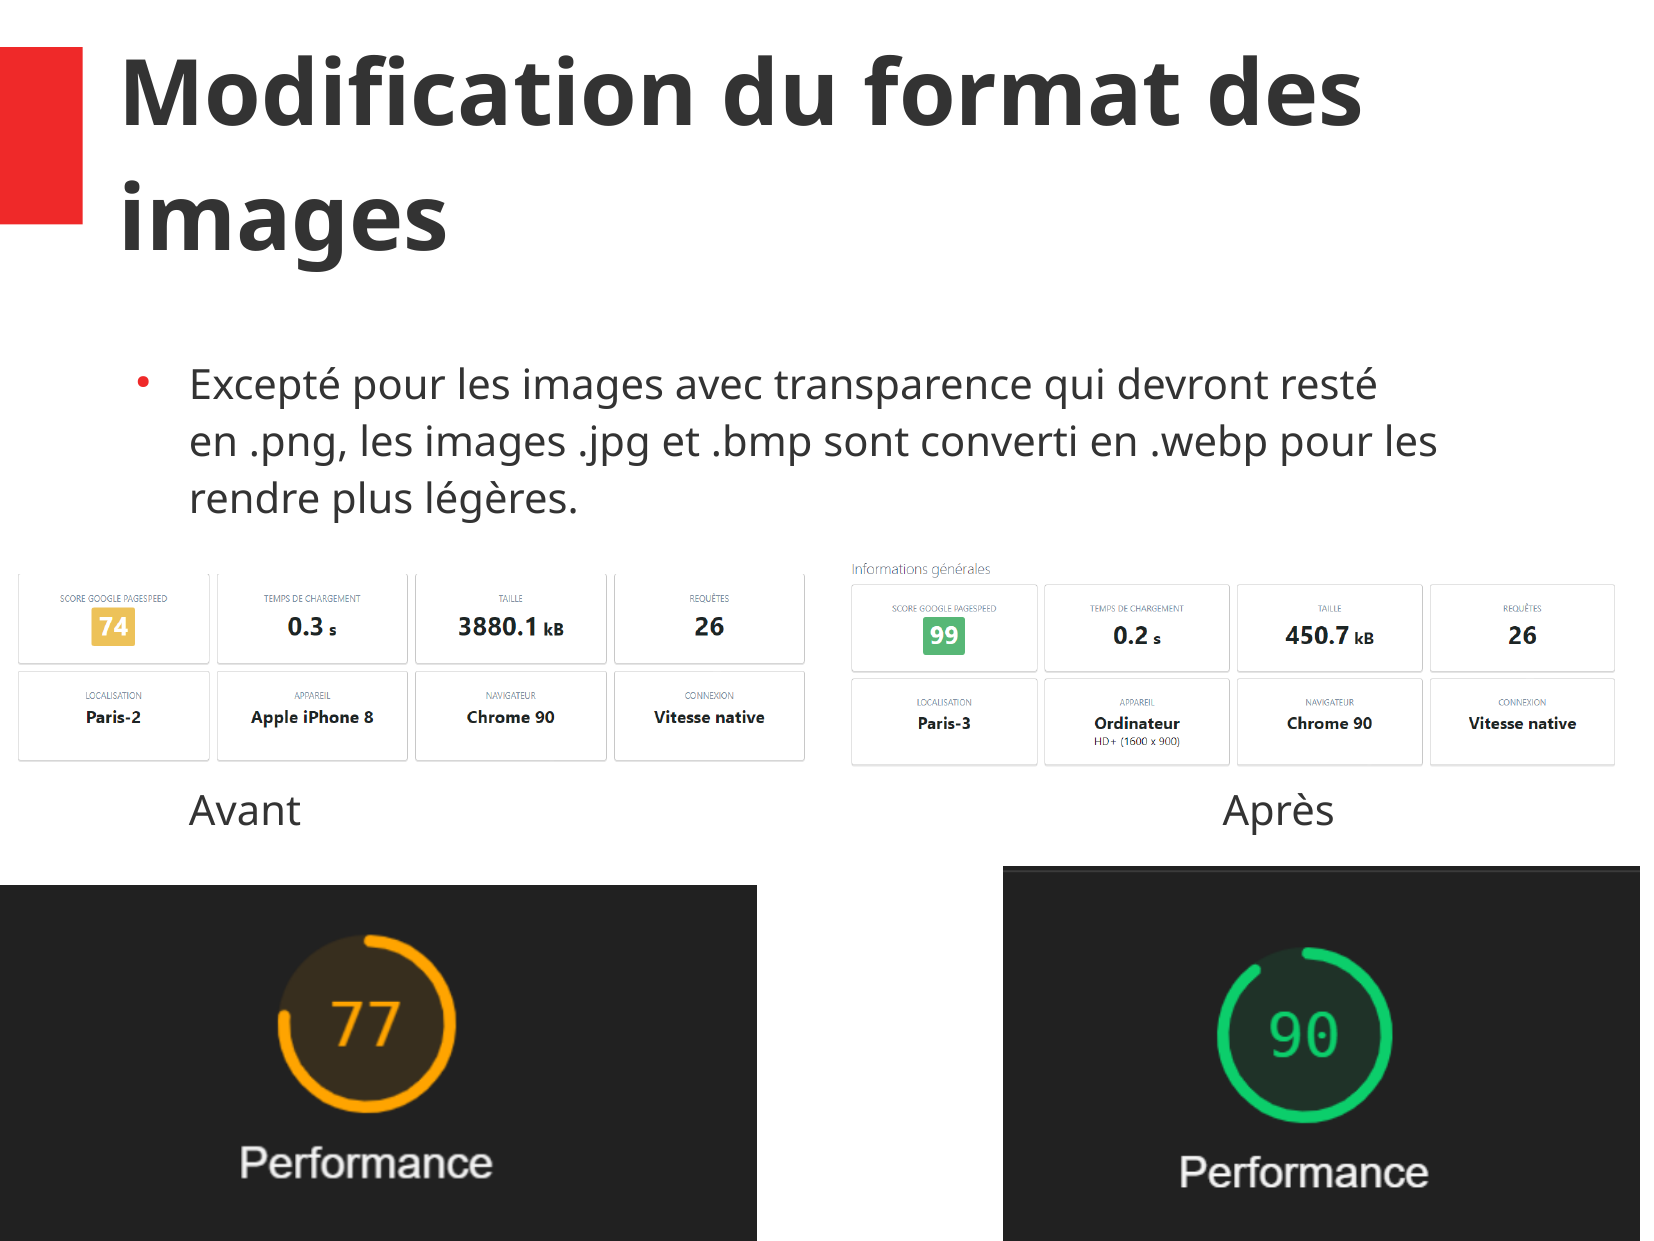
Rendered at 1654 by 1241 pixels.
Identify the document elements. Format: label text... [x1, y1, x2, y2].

picture [826, 555, 1642, 776]
picture [1003, 866, 1640, 1241]
title Modification du format des images [118, 27, 1571, 278]
picture [0, 885, 757, 1241]
picture [11, 574, 824, 776]
list Excepté pour les images avec transparence qui devront resté en .png, les images .jpg et .bmp sont converti en .webp pour les rendre plus légères. Avant Après [118, 354, 1536, 1074]
